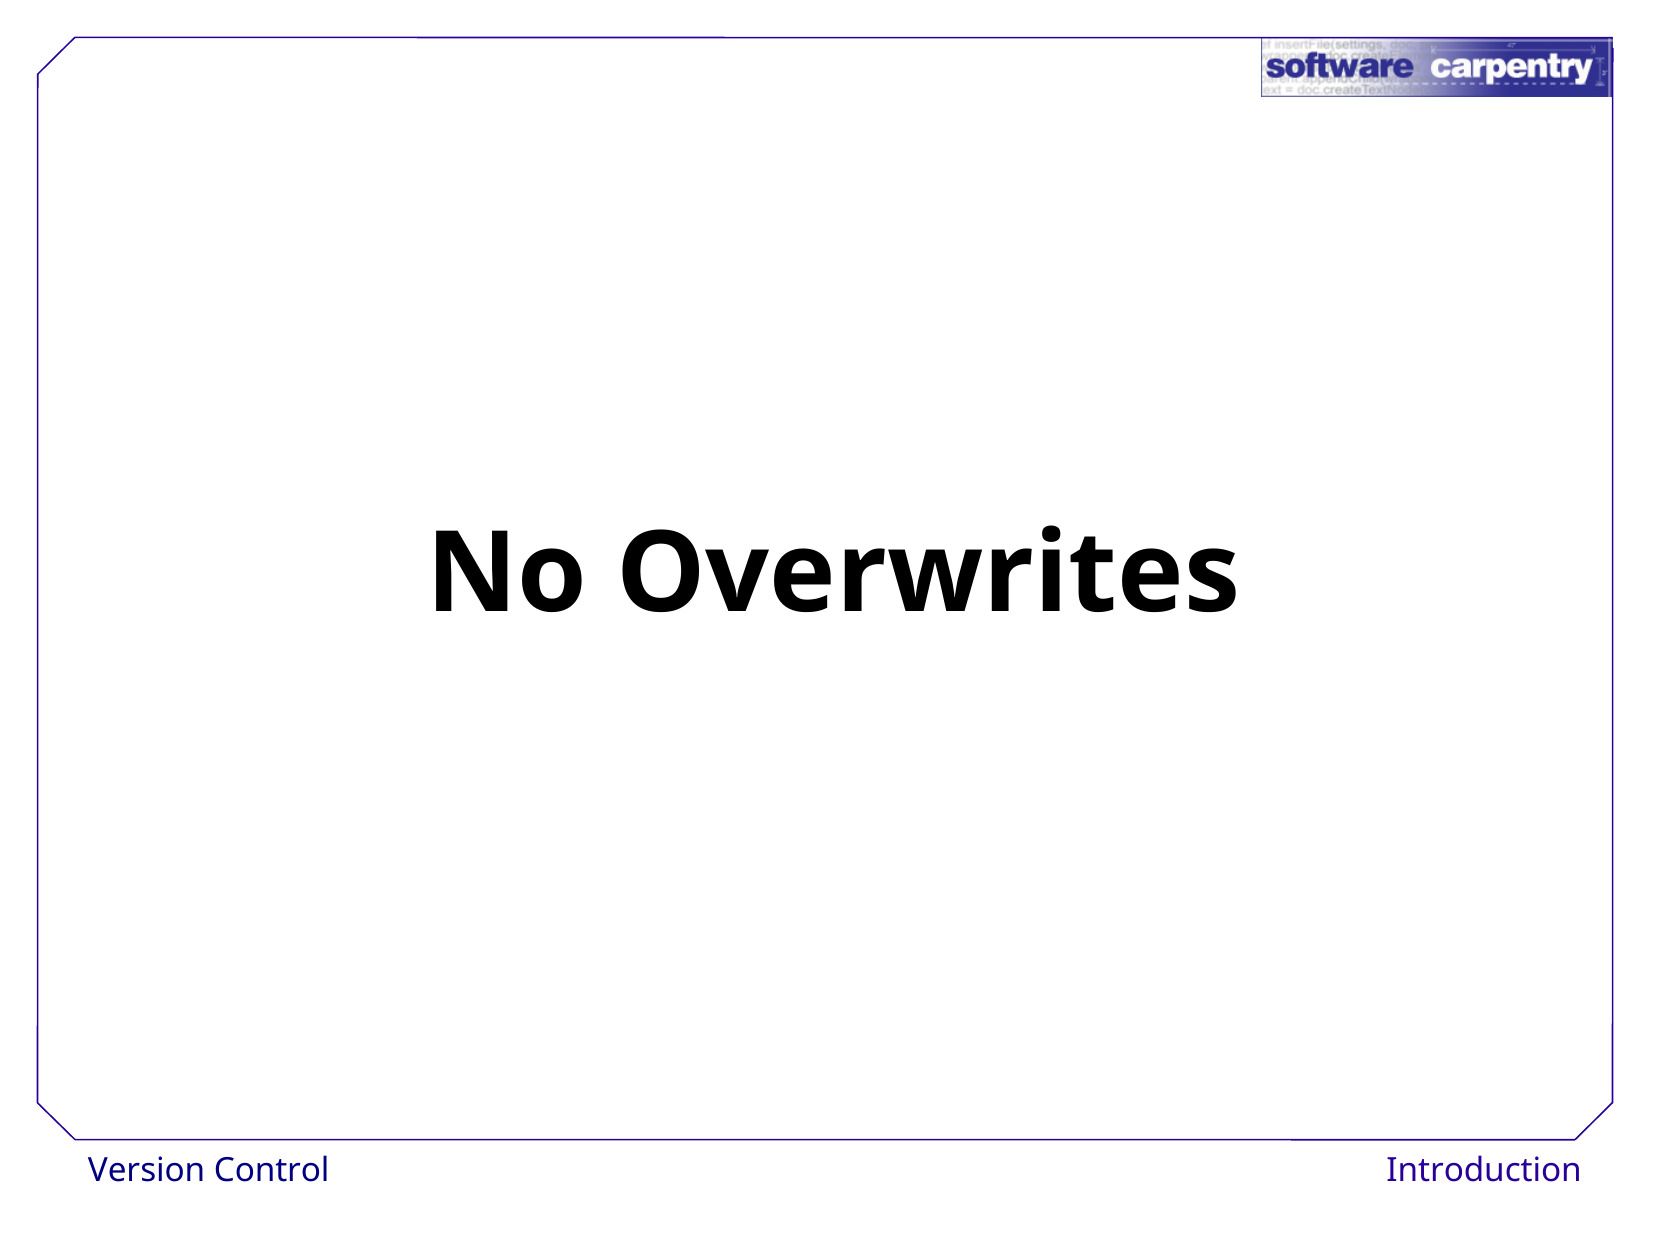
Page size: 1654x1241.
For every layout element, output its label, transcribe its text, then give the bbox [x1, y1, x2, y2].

picture [1261, 39, 1613, 97]
text_box No Overwrites [411, 503, 1256, 645]
